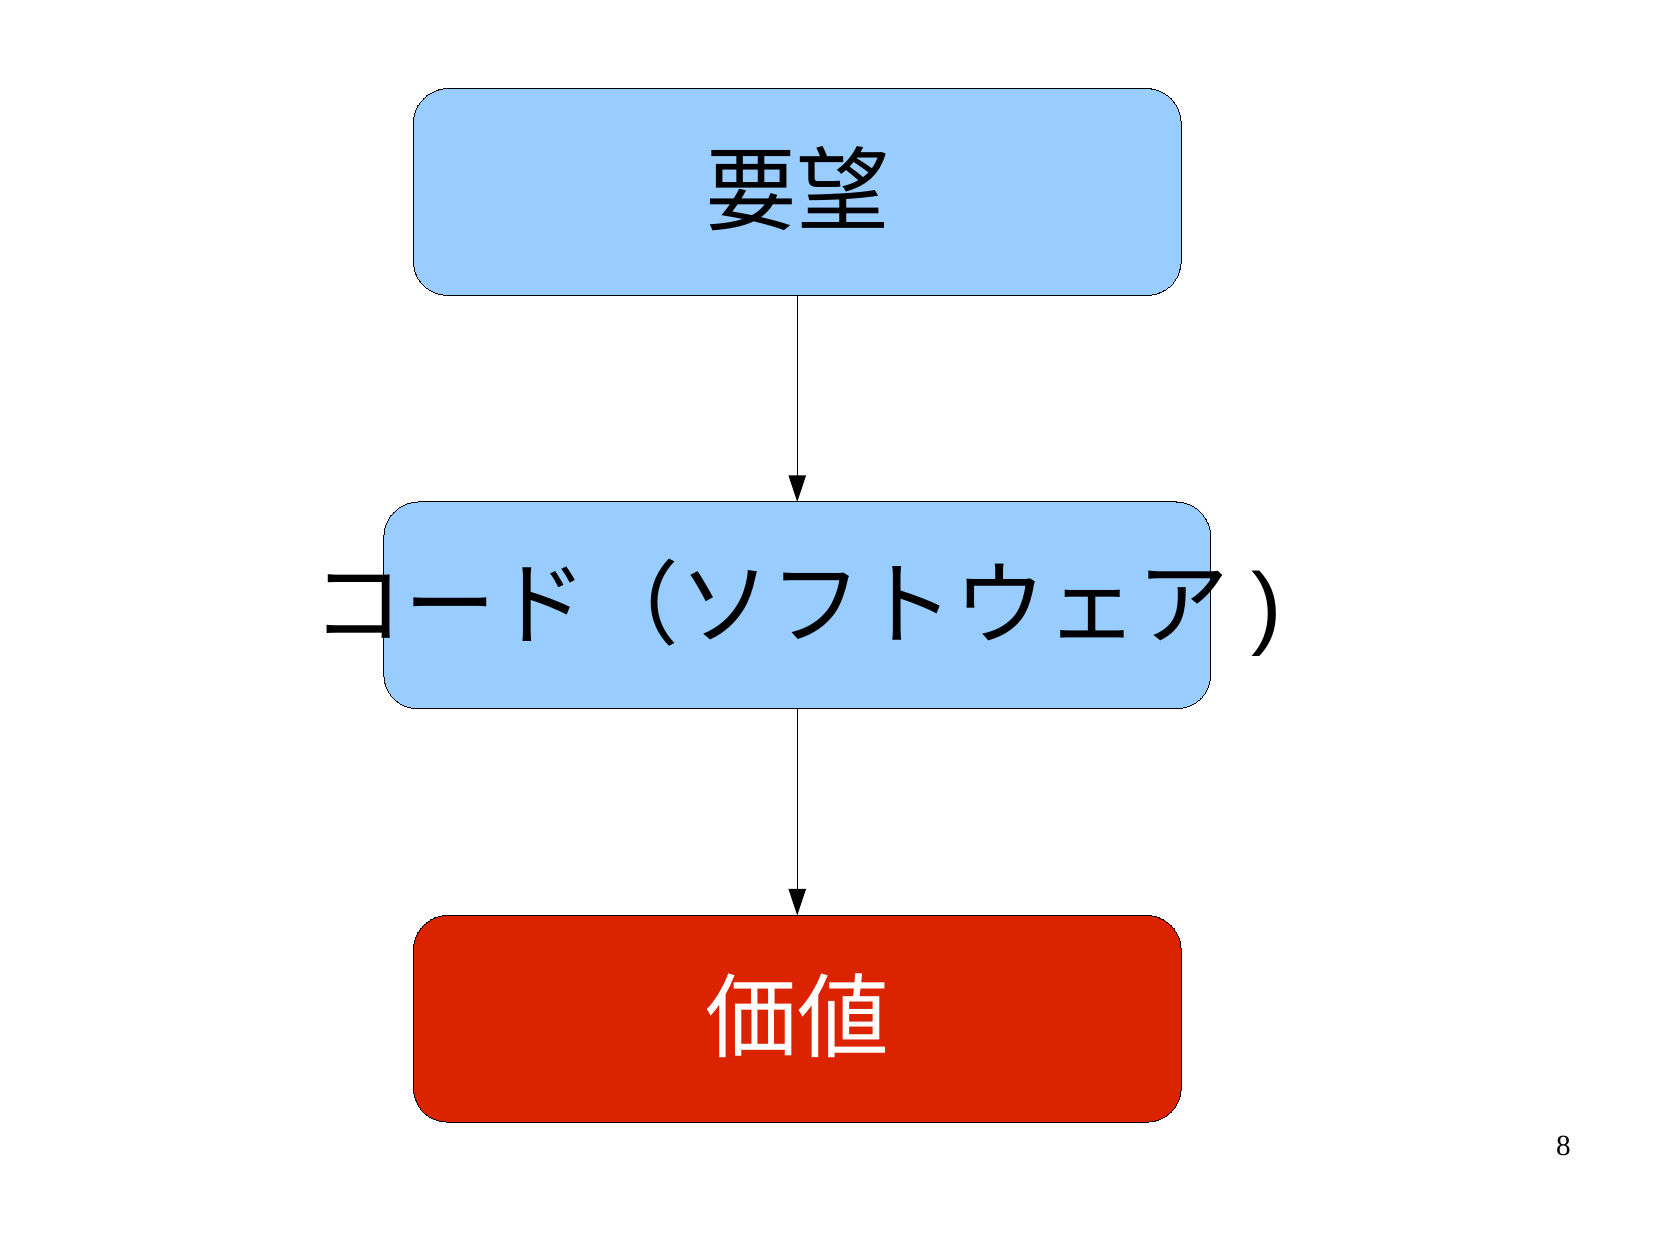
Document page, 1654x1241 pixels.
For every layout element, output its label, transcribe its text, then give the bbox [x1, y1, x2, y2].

text_box 要望 [413, 88, 1182, 296]
text_box 価値 [413, 915, 1182, 1123]
text_box コード（ソフトウェア) [383, 501, 1211, 709]
